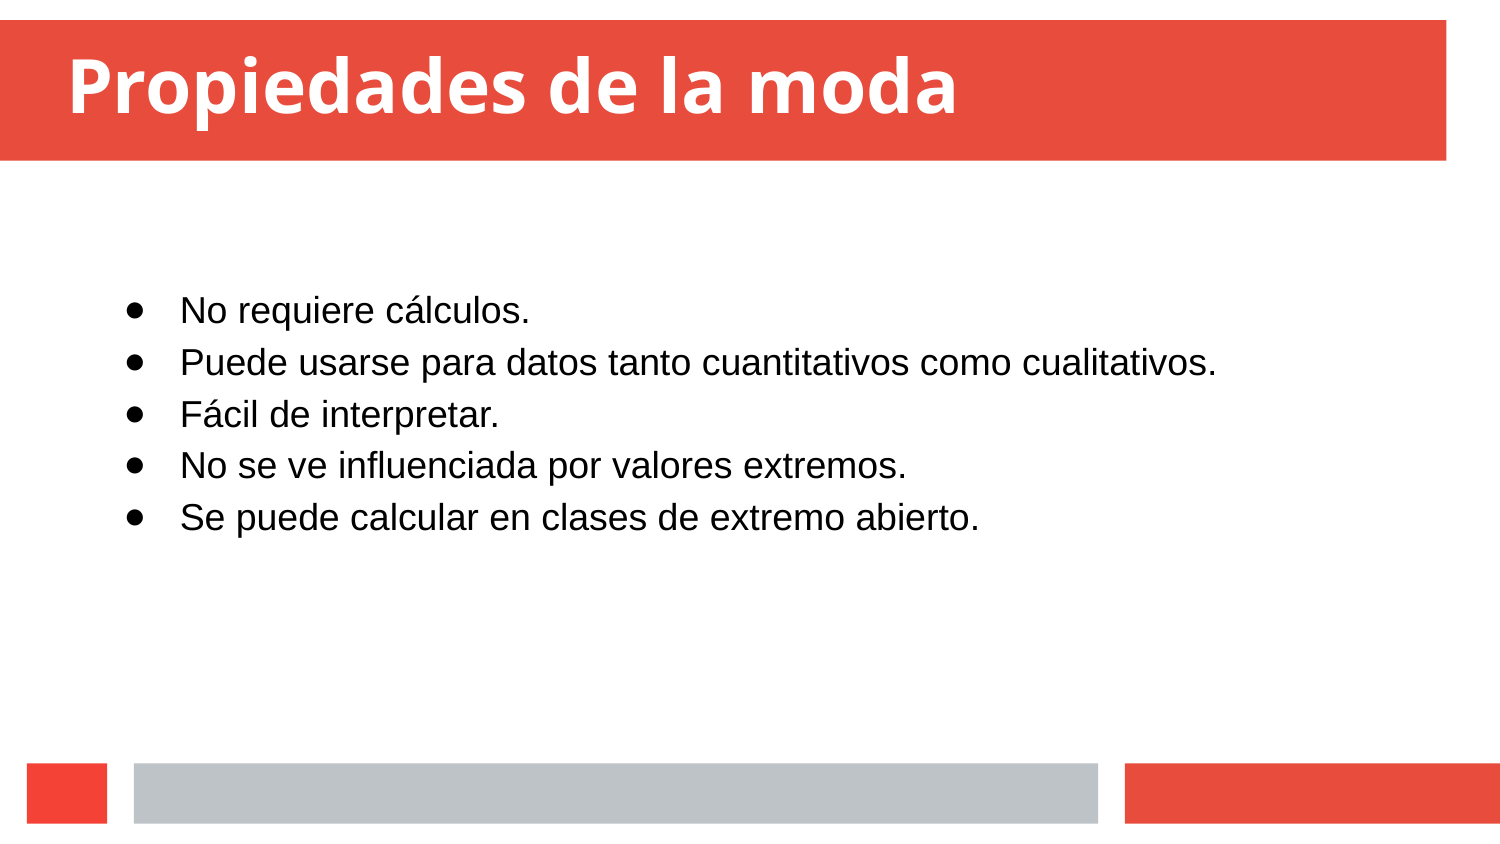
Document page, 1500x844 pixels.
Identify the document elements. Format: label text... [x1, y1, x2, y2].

subtitle No requiere cálculos. Puede usarse para datos tanto cuantitativos como cualitativos. Fácil de interpretar. No se ve influenciada por valores extremos. Se puede calcular en clases de extremo abierto. [92, 266, 1459, 790]
title Propiedades de la moda [53, 40, 1447, 141]
